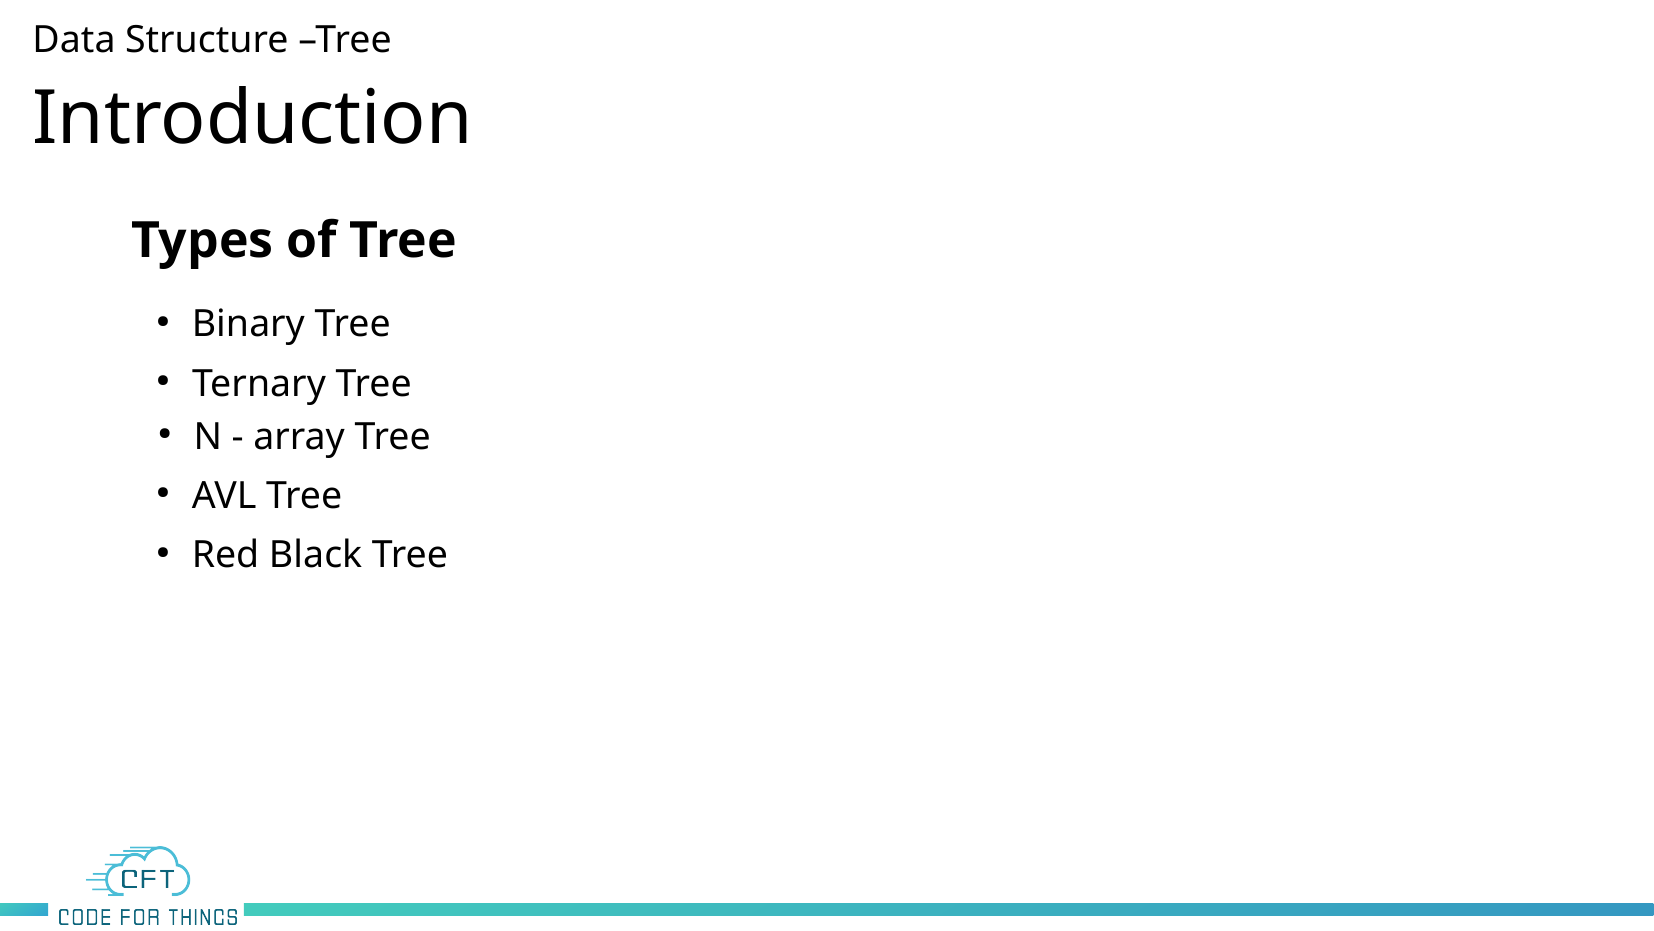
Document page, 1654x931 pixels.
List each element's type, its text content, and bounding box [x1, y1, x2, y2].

picture [59, 846, 237, 925]
title Data Structure –Tree Introduction [32, 12, 1184, 166]
text_box Red Black Tree [141, 520, 482, 579]
text_box N - array Tree [143, 402, 463, 461]
text_box Binary Tree [141, 289, 418, 348]
text_box Types of Tree [45, 197, 638, 283]
text_box AVL Tree [141, 461, 367, 520]
text_box Ternary Tree [141, 349, 436, 408]
